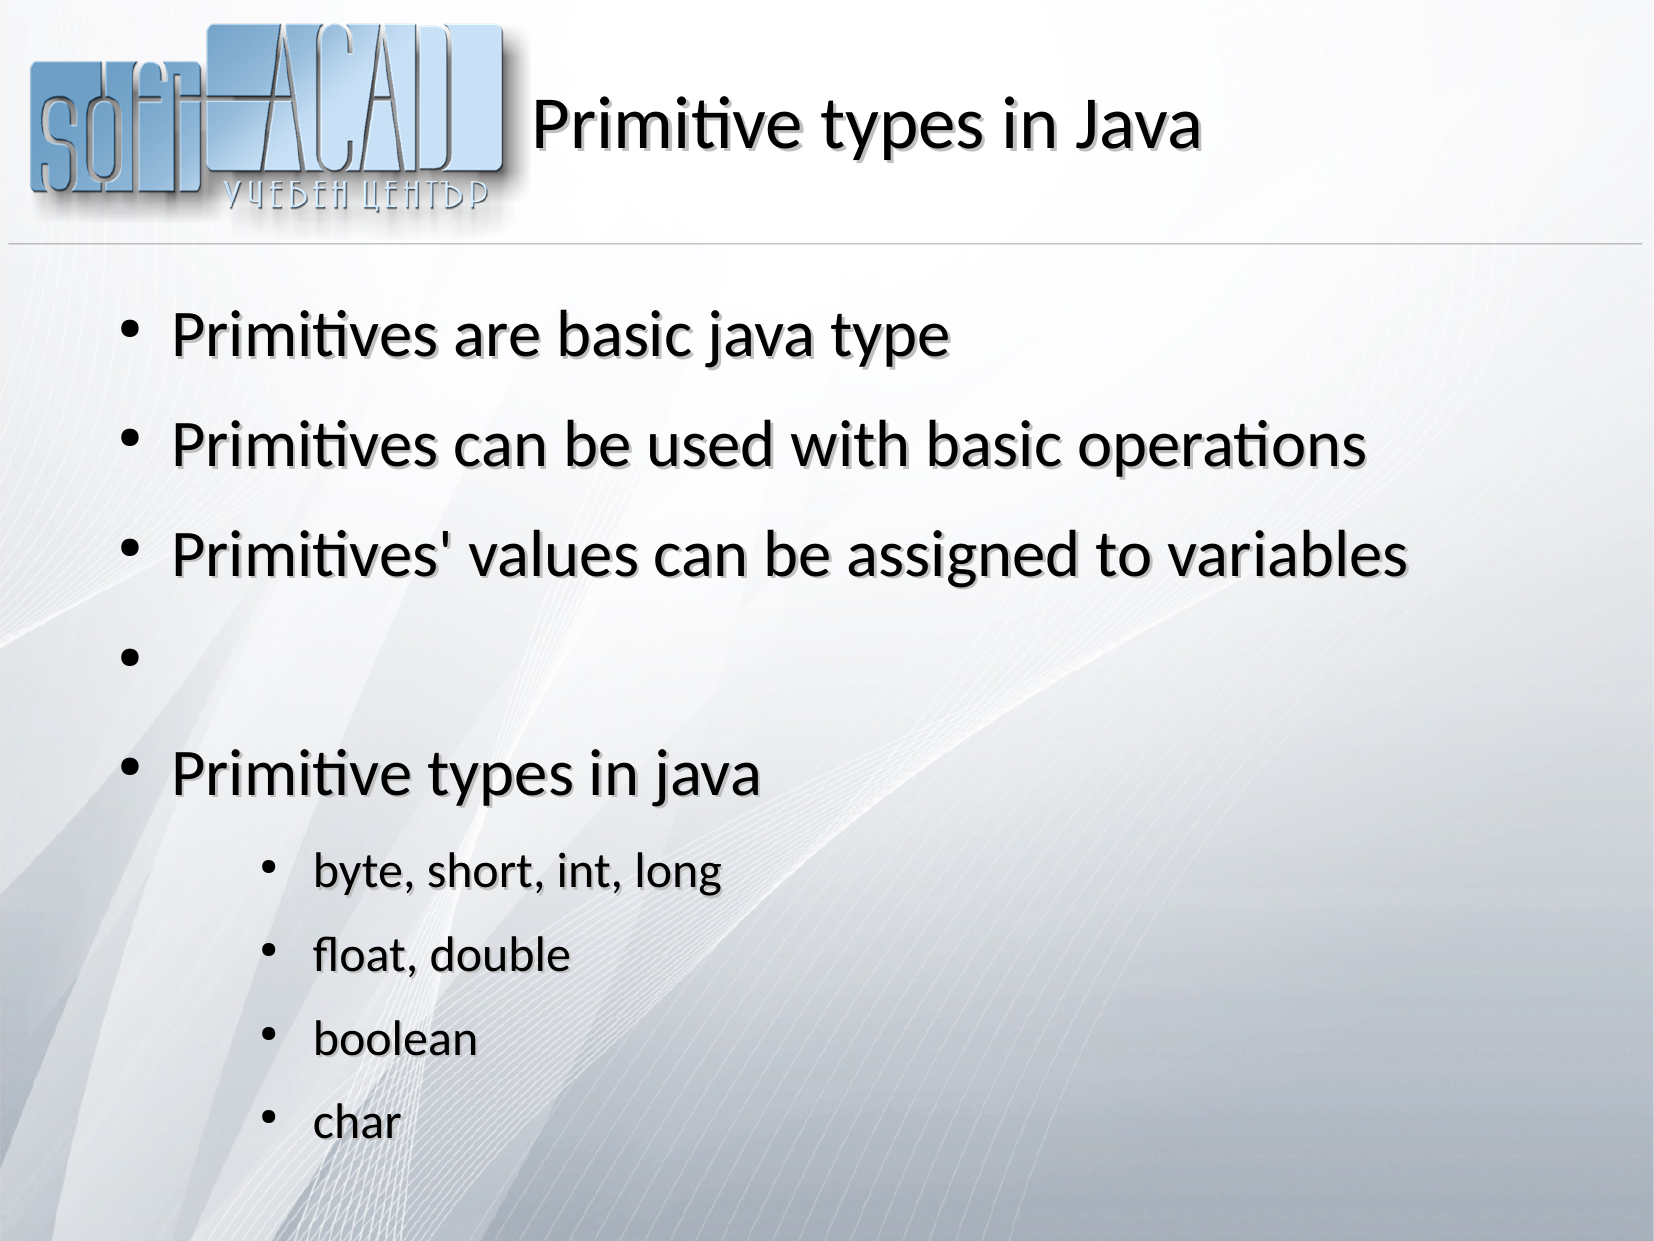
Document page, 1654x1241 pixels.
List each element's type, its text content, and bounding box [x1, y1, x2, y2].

title Primitive types in Java [531, 0, 1572, 237]
list Primitives are basic java type Primitives can be used with basic operations Primitives' values can be assigned to variables Primitive types in java byte, short, int, long float, double boolean char [82, 290, 1571, 1160]
